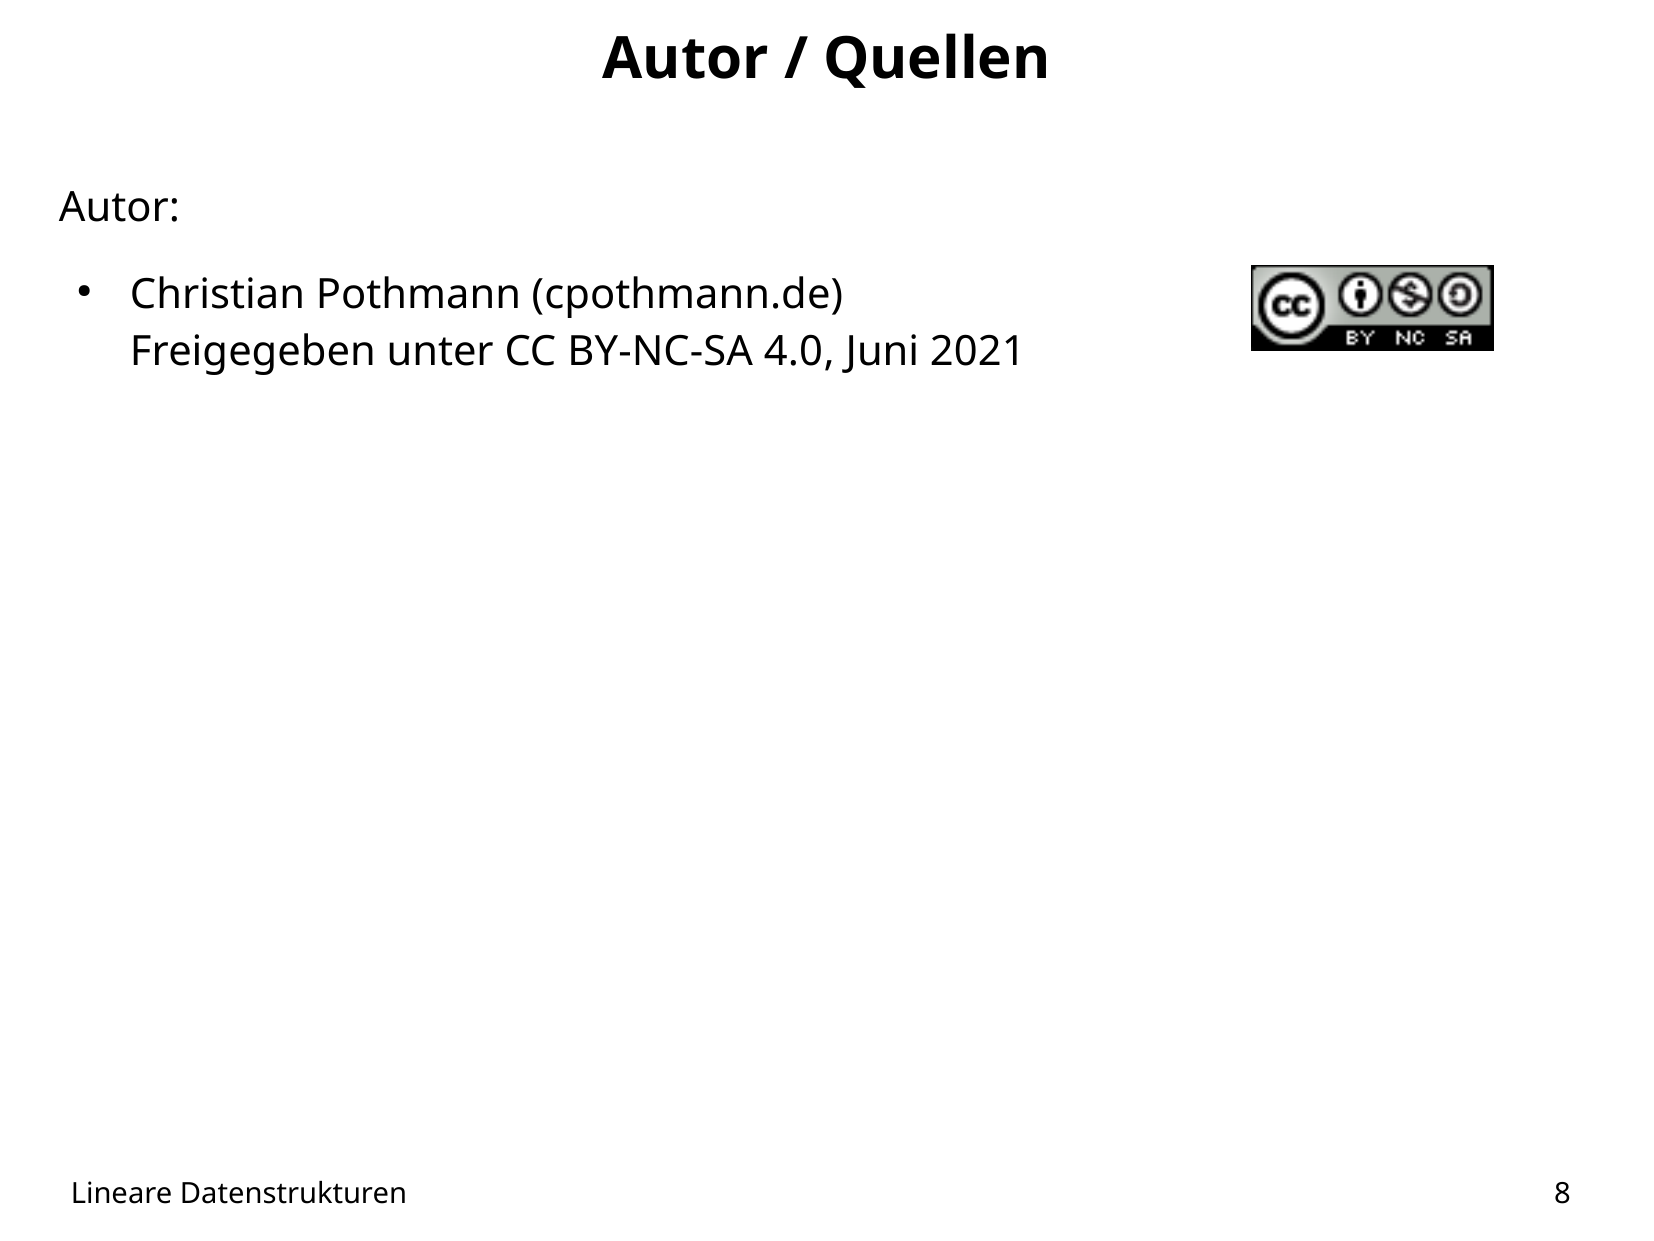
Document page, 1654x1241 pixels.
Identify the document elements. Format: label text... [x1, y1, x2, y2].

picture [1251, 265, 1494, 351]
list Autor: Christian Pothmann (cpothmann.de) Freigegeben unter CC BY-NC-SA 4.0, Juni 2021 [59, 177, 1583, 1146]
title Autor / Quellen [0, 5, 1654, 107]
